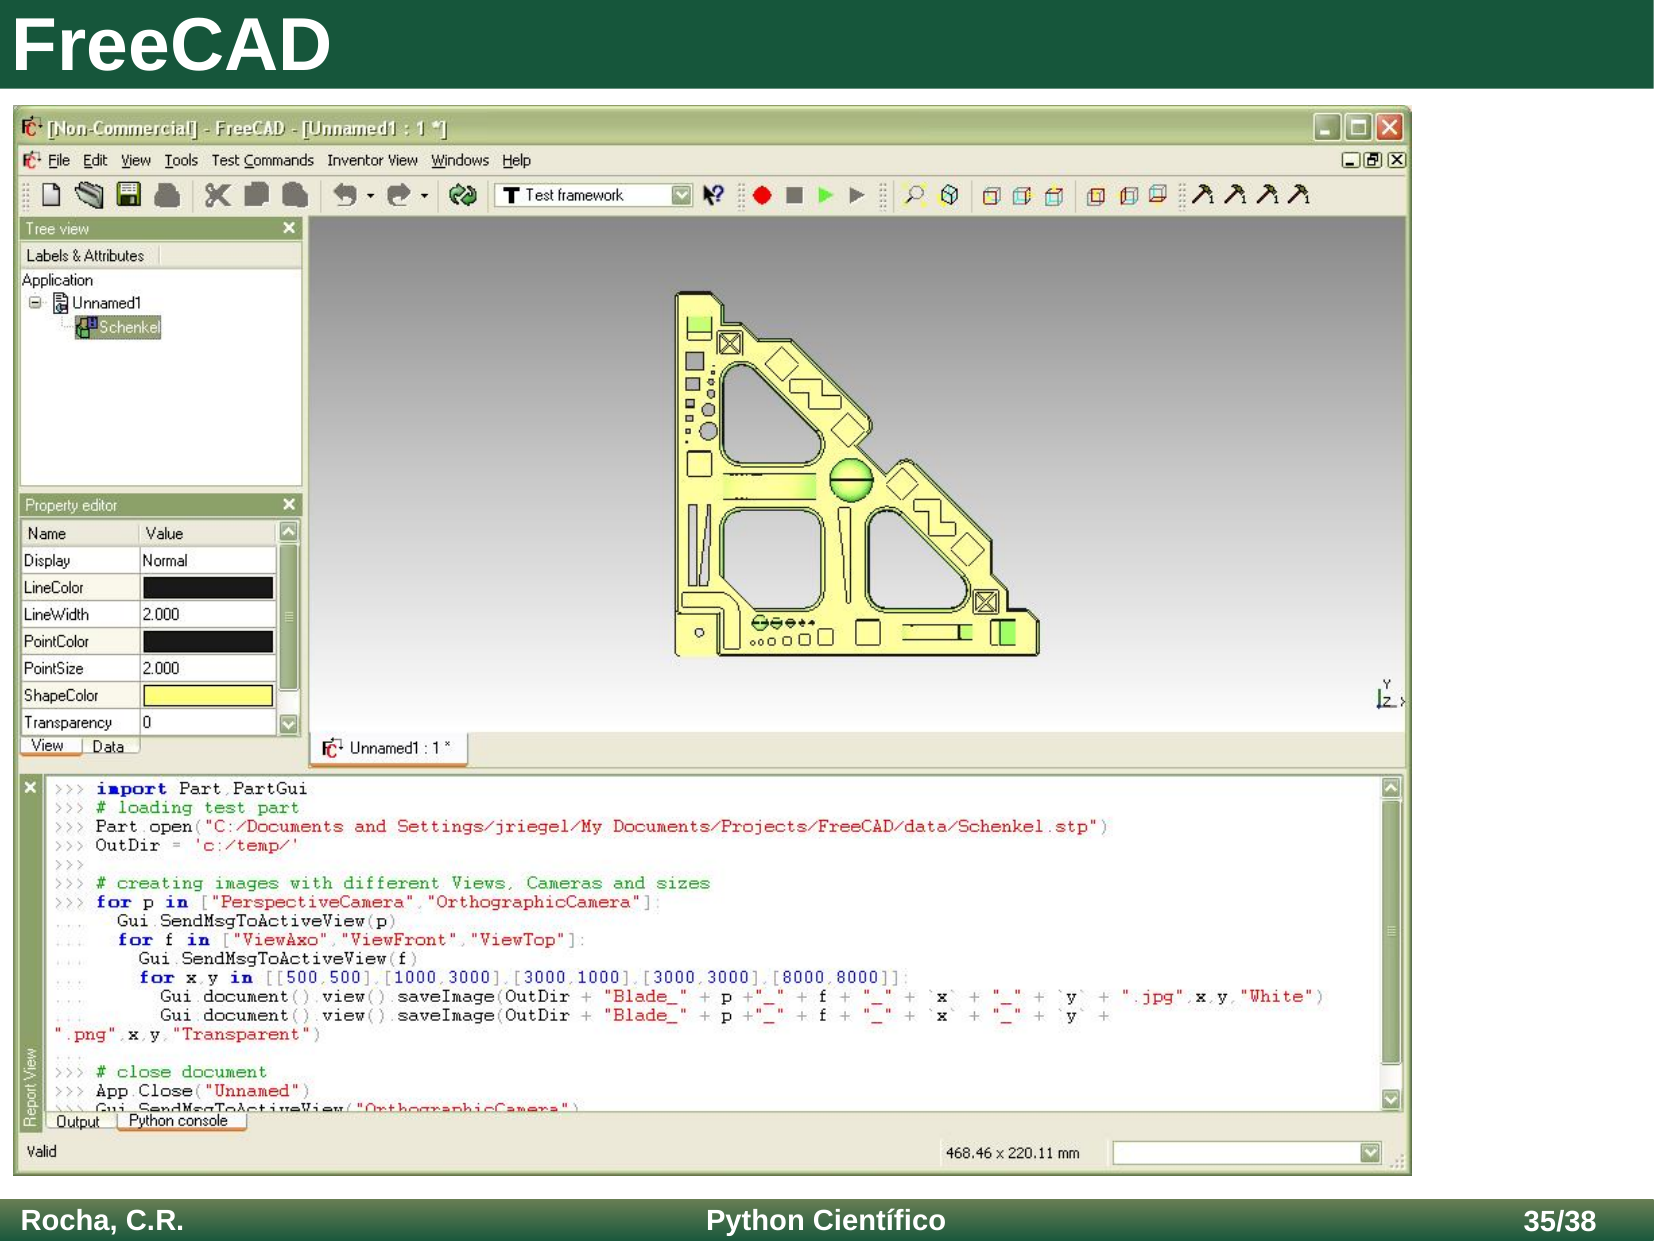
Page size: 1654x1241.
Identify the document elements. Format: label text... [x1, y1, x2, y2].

title FreeCAD [11, 0, 1625, 89]
picture [13, 105, 1412, 1176]
